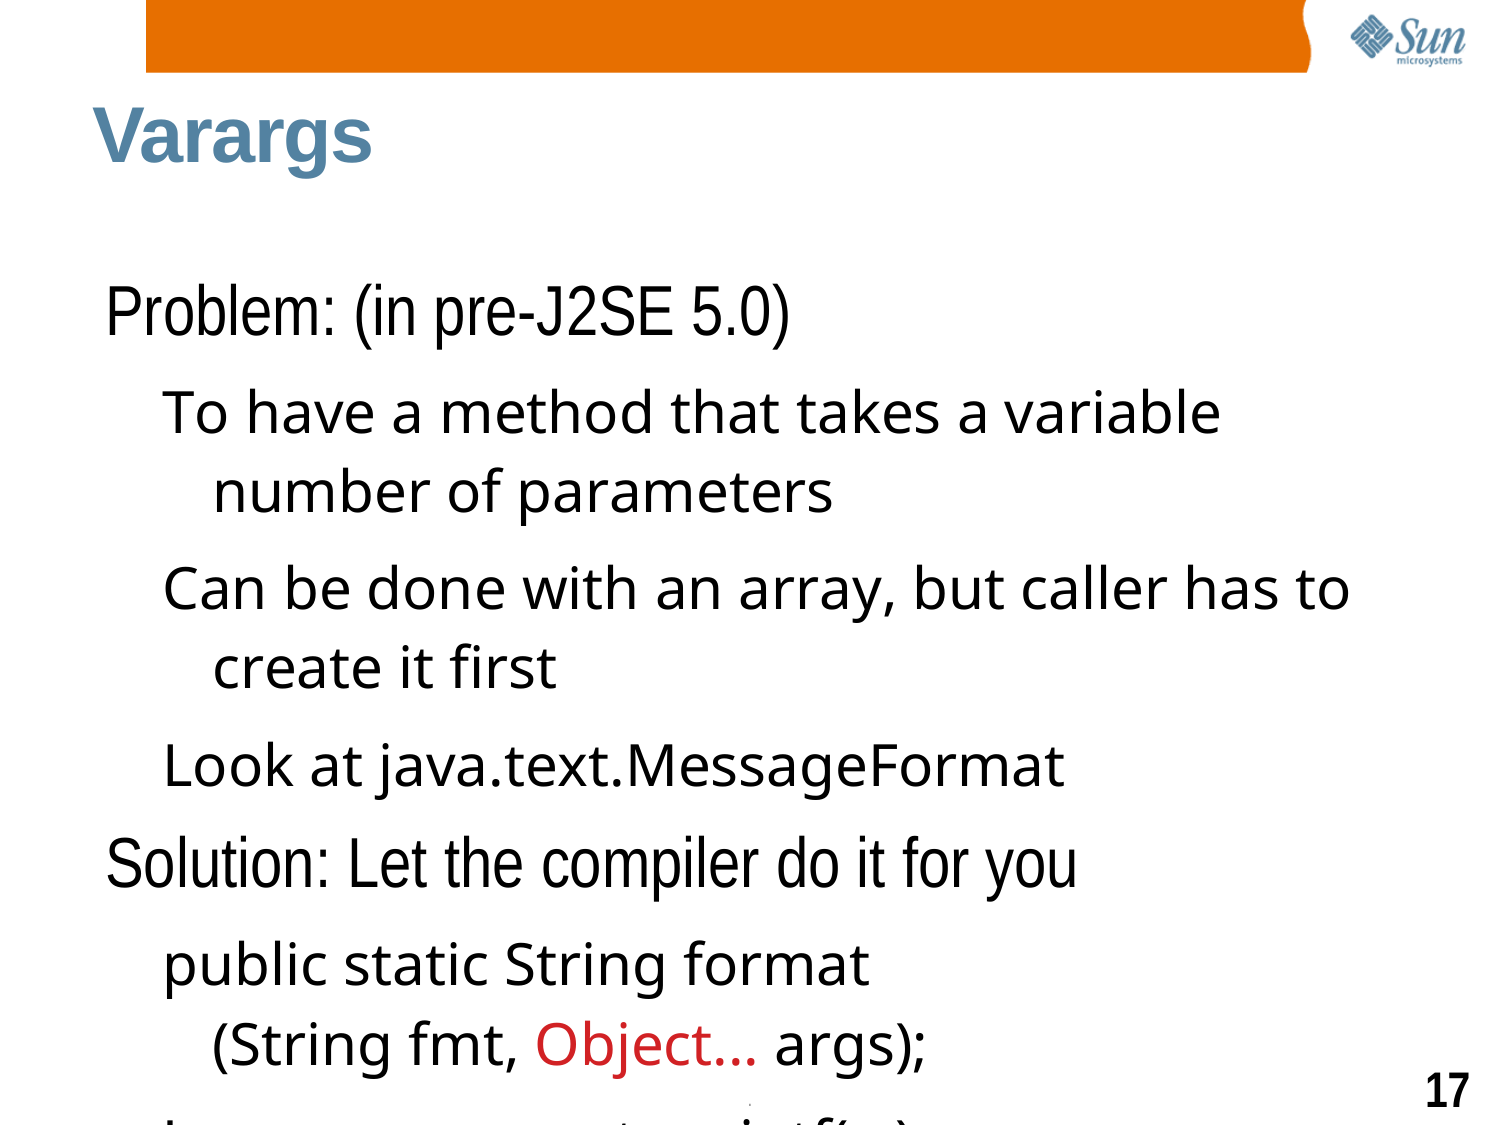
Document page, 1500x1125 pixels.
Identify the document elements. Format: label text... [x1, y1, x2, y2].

title Varargs [93, 99, 1455, 222]
list Problem: (in pre-J2SE 5.0) To have a method that takes a variable number of parameters Can be done with an array, but caller has to create it first Look at java.text.MessageFormat Solution: Let the compiler do it for you public static String format (String fmt, Object... args); Java now supports printf(...) [85, 268, 1367, 1062]
picture [146, 0, 1500, 75]
